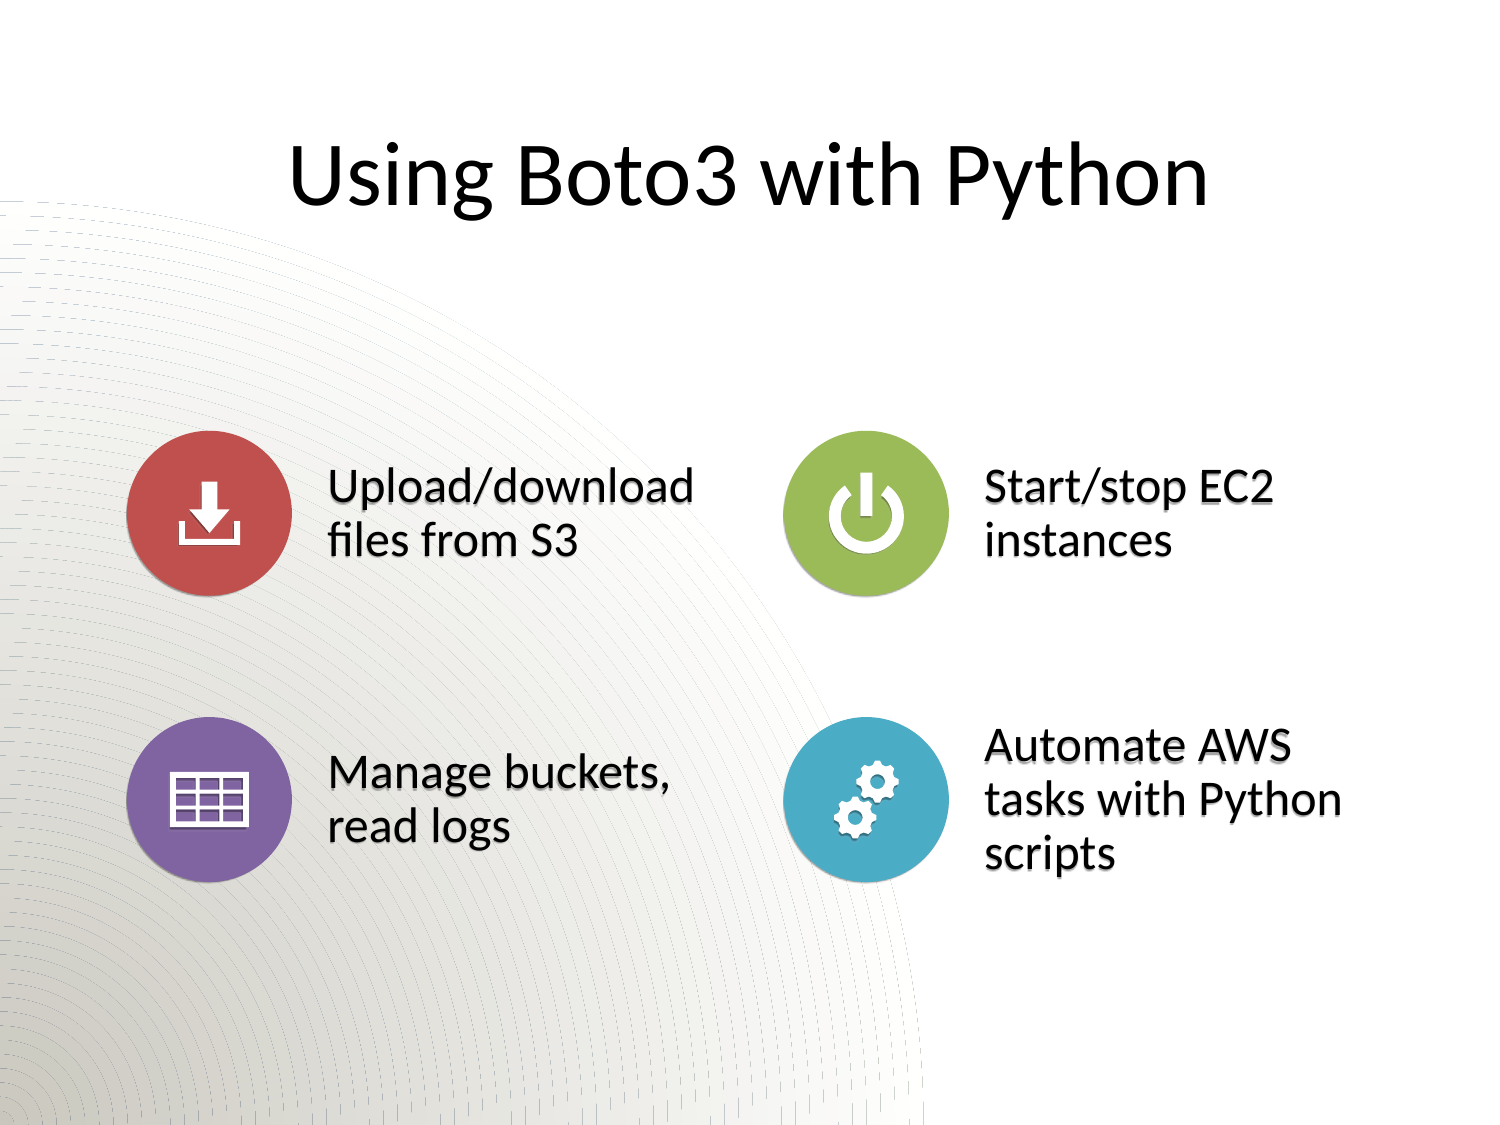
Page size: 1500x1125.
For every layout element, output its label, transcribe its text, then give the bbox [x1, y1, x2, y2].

text_box [0, 0, 1500, 1125]
text_box Manage buckets, read logs [327, 717, 717, 883]
text_box Automate AWS tasks with Python scripts [984, 717, 1374, 883]
text_box Upload/download files from S3 [327, 430, 717, 596]
text_box Start/stop EC2 instances [984, 430, 1374, 596]
title Using Boto3 with Python [103, 59, 1397, 278]
